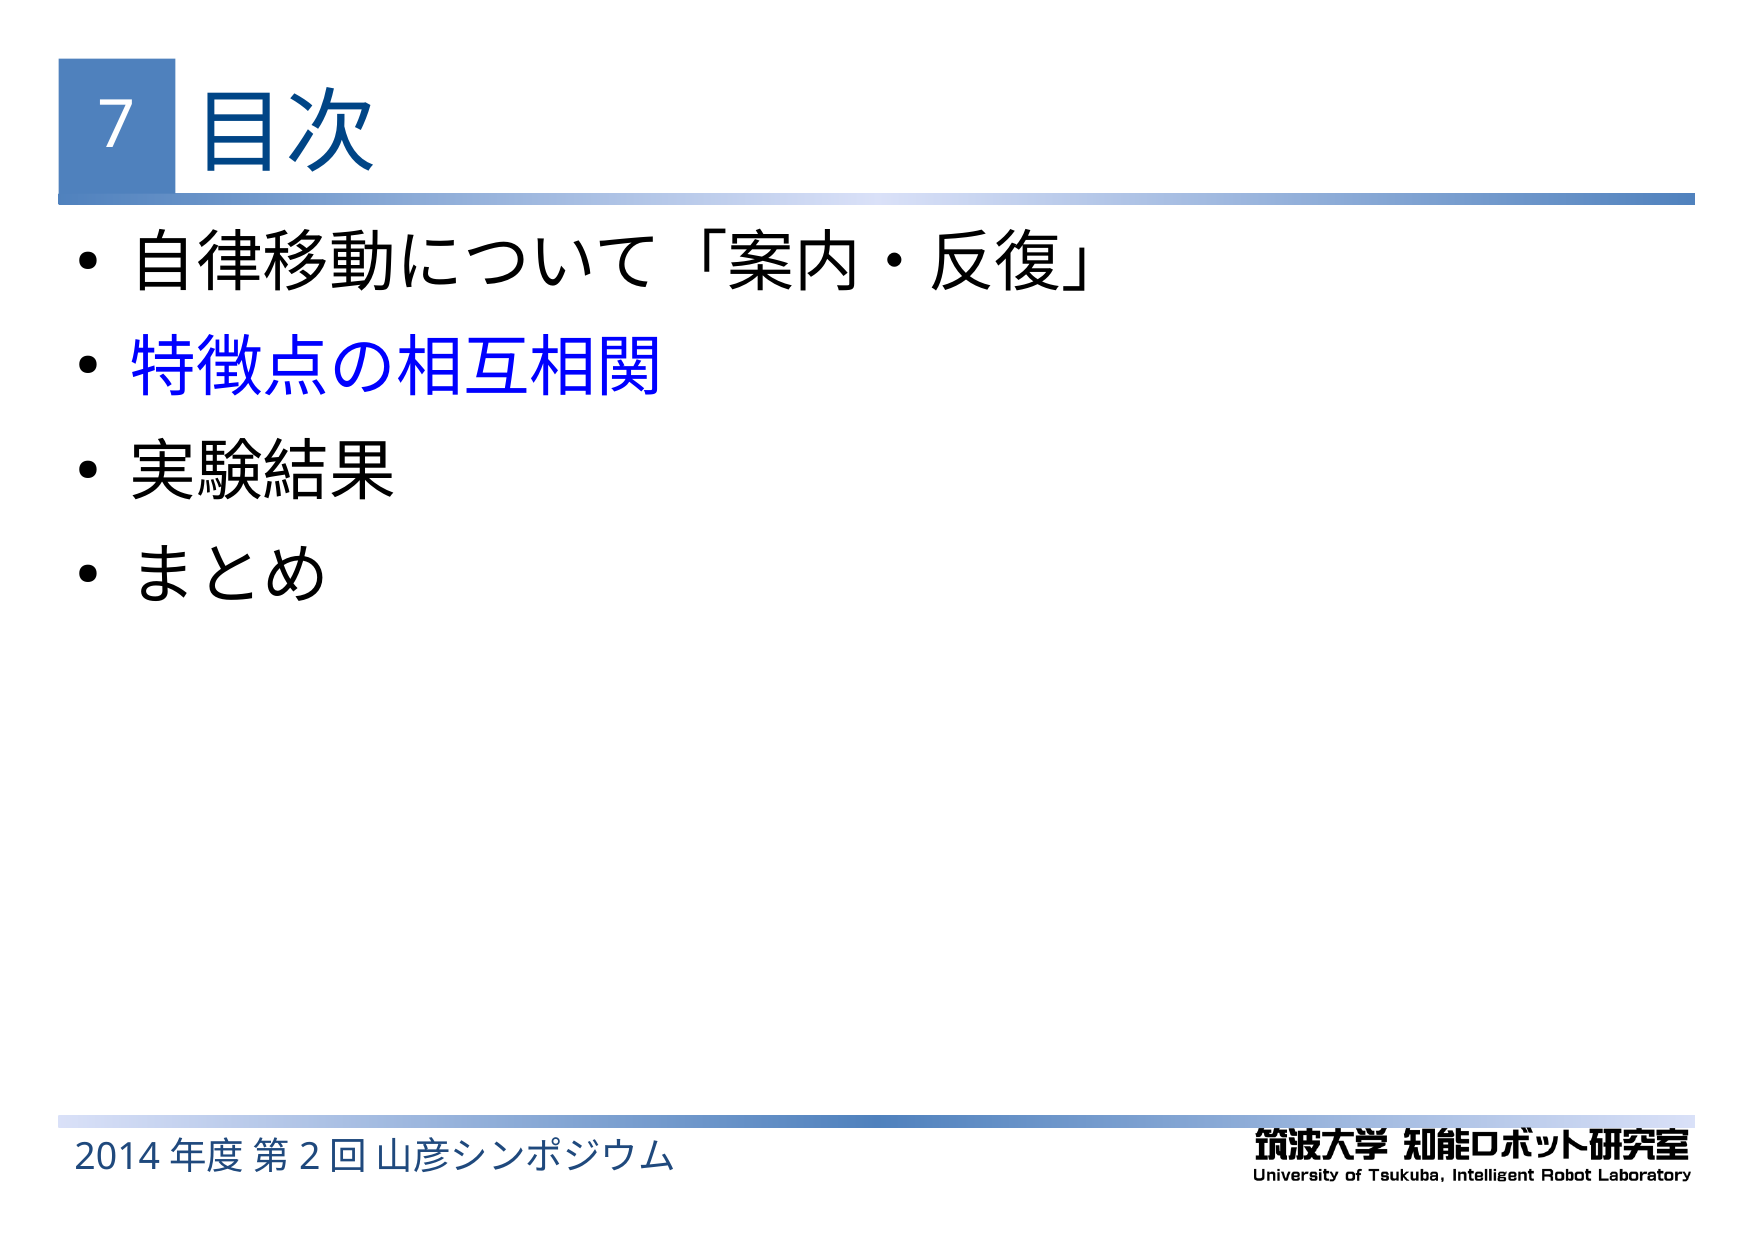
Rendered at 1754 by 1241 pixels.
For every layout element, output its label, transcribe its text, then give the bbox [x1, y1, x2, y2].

list 自律移動について「案内・反復」 特徴点の相互相関 実験結果 まとめ [58, 223, 1696, 1116]
picture [1252, 1127, 1691, 1182]
title 目次 [193, 61, 1651, 205]
